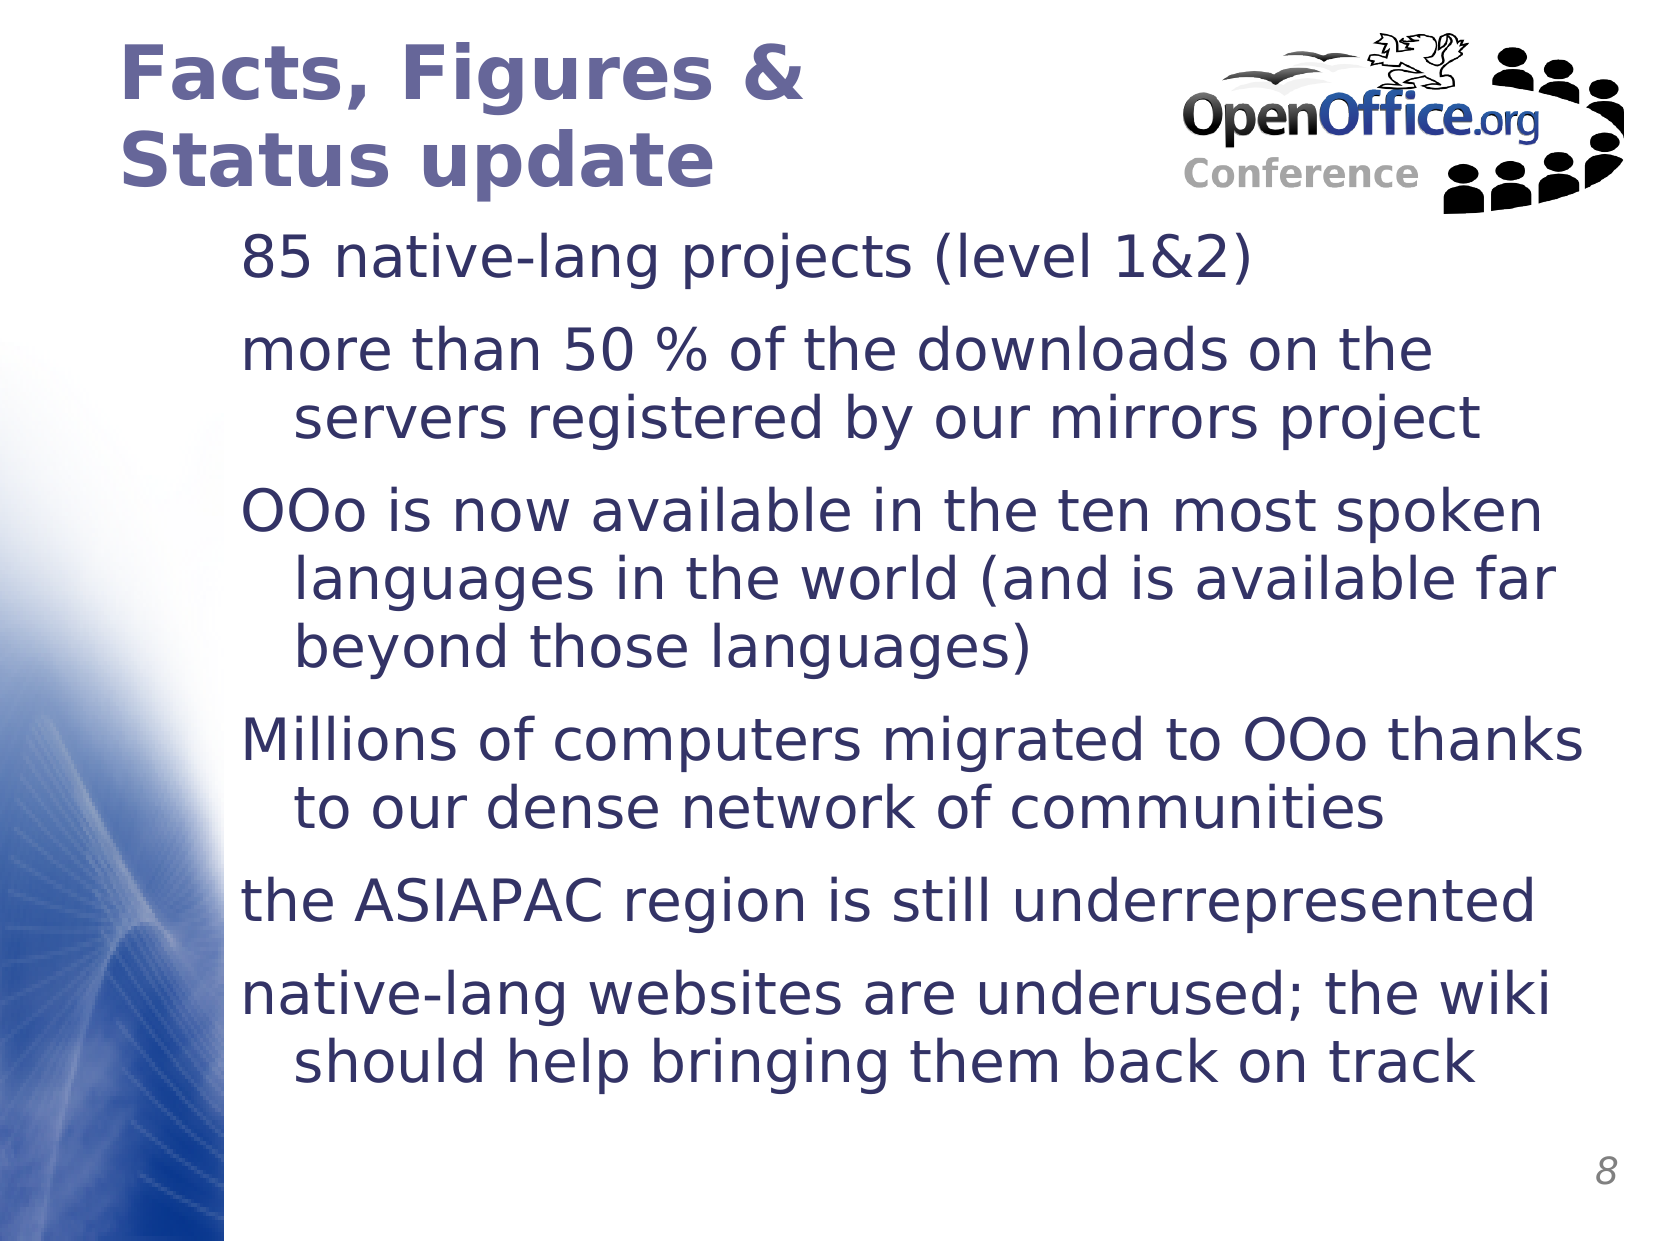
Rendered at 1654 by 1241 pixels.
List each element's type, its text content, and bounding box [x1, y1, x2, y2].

picture [1183, 33, 1624, 214]
title Facts, Figures & Status update [29, 29, 992, 205]
picture [0, 0, 224, 1241]
list 85 native-lang projects (level 1&2) more than 50 % of the downloads on the servers registered by our mirrors project OOo is now available in the ten most spoken languages in the world (and is available far beyond those languages) Millions of computers migrated to OOo thanks to our dense network of communities the ASIAPAC region is still underrepresented native-lang websites are underused; the wiki should help bringing them back on track [223, 223, 1619, 1133]
